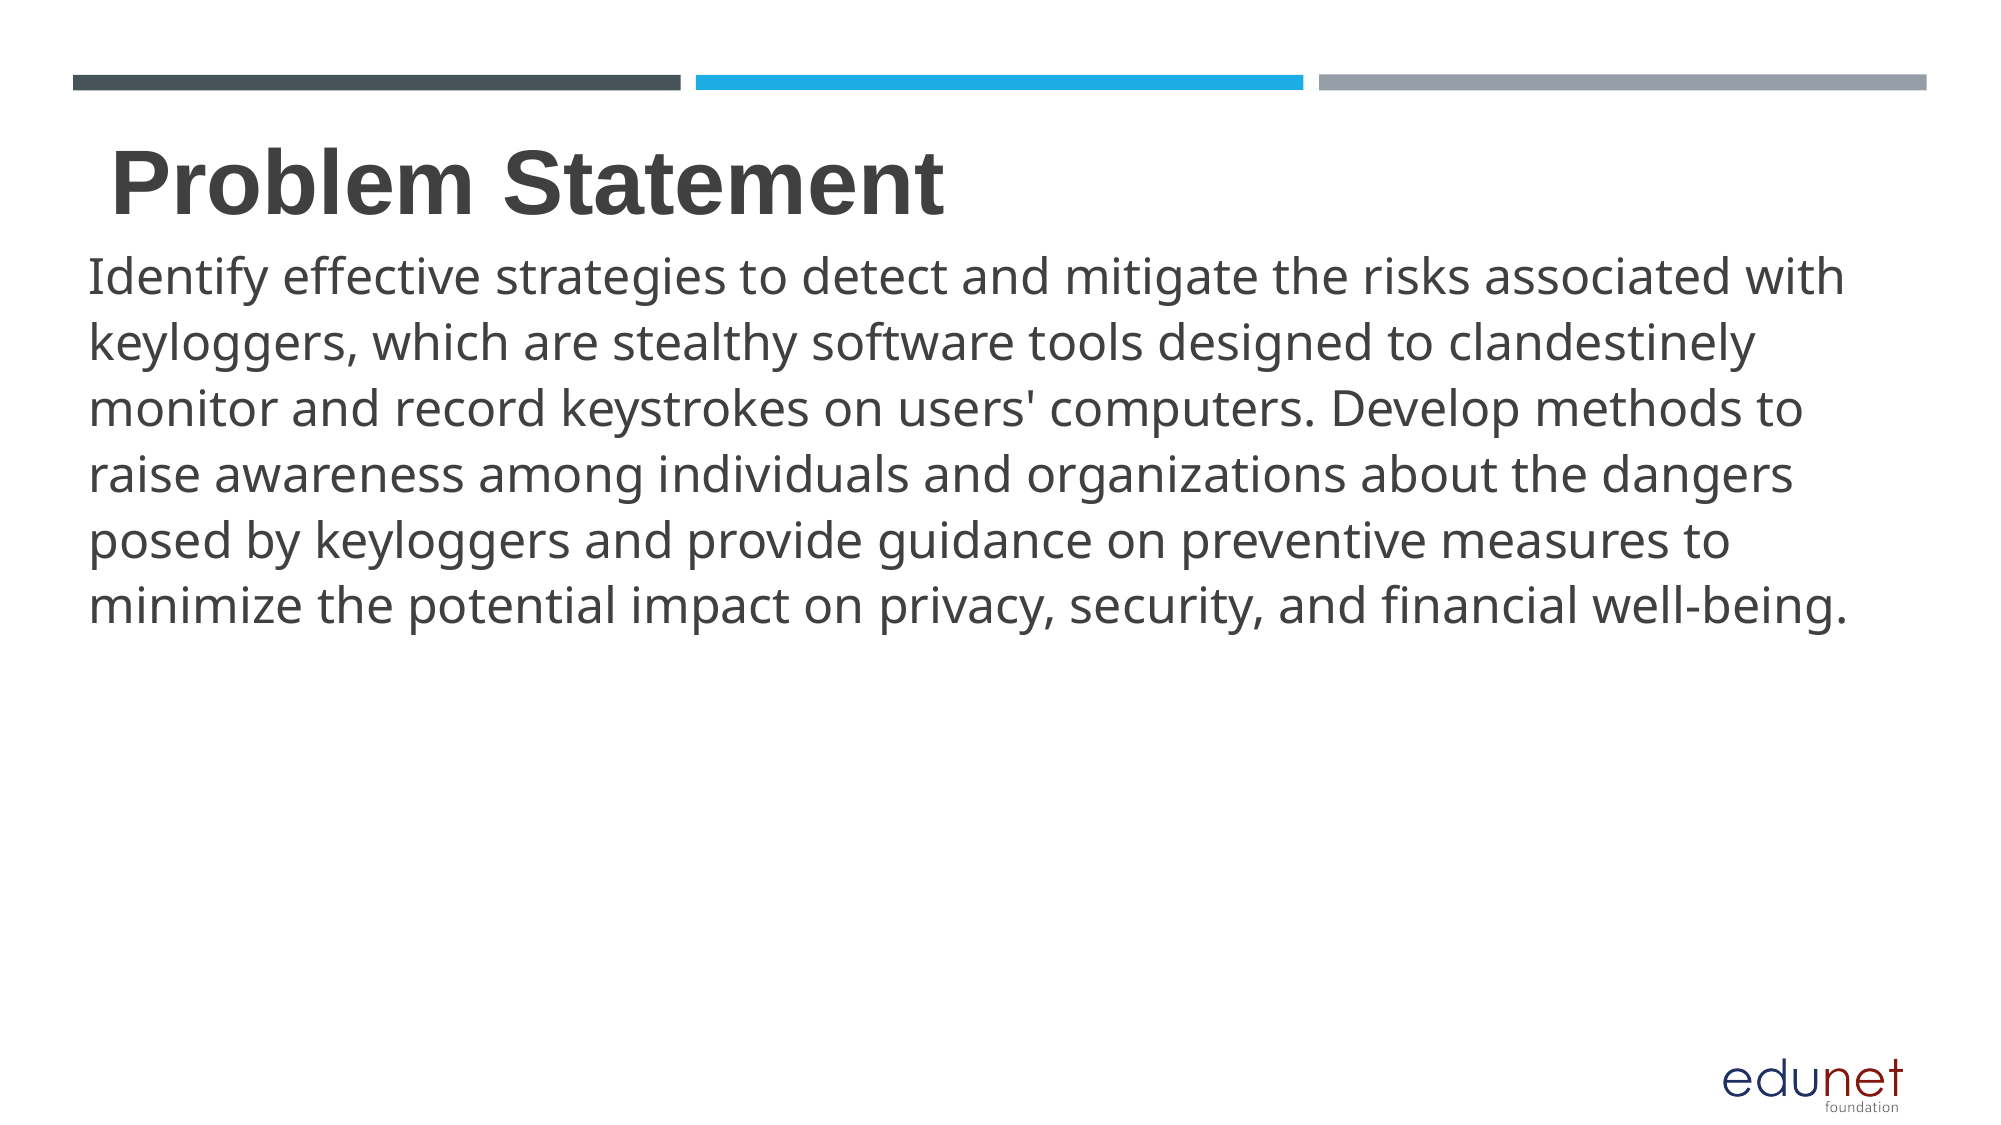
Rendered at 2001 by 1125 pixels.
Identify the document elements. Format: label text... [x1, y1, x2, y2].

list Identify effective strategies to detect and mitigate the risks associated with keyloggers, which are stealthy software tools designed to clandestinely monitor and record keystrokes on users' computers. Develop methods to raise awareness among individuals and organizations about the dangers posed by keyloggers and provide guidance on preventive measures to minimize the potential impact on privacy, security, and financial well-being. [74, 230, 1884, 692]
title Problem Statement [95, 115, 1905, 203]
picture [1719, 1056, 1905, 1116]
